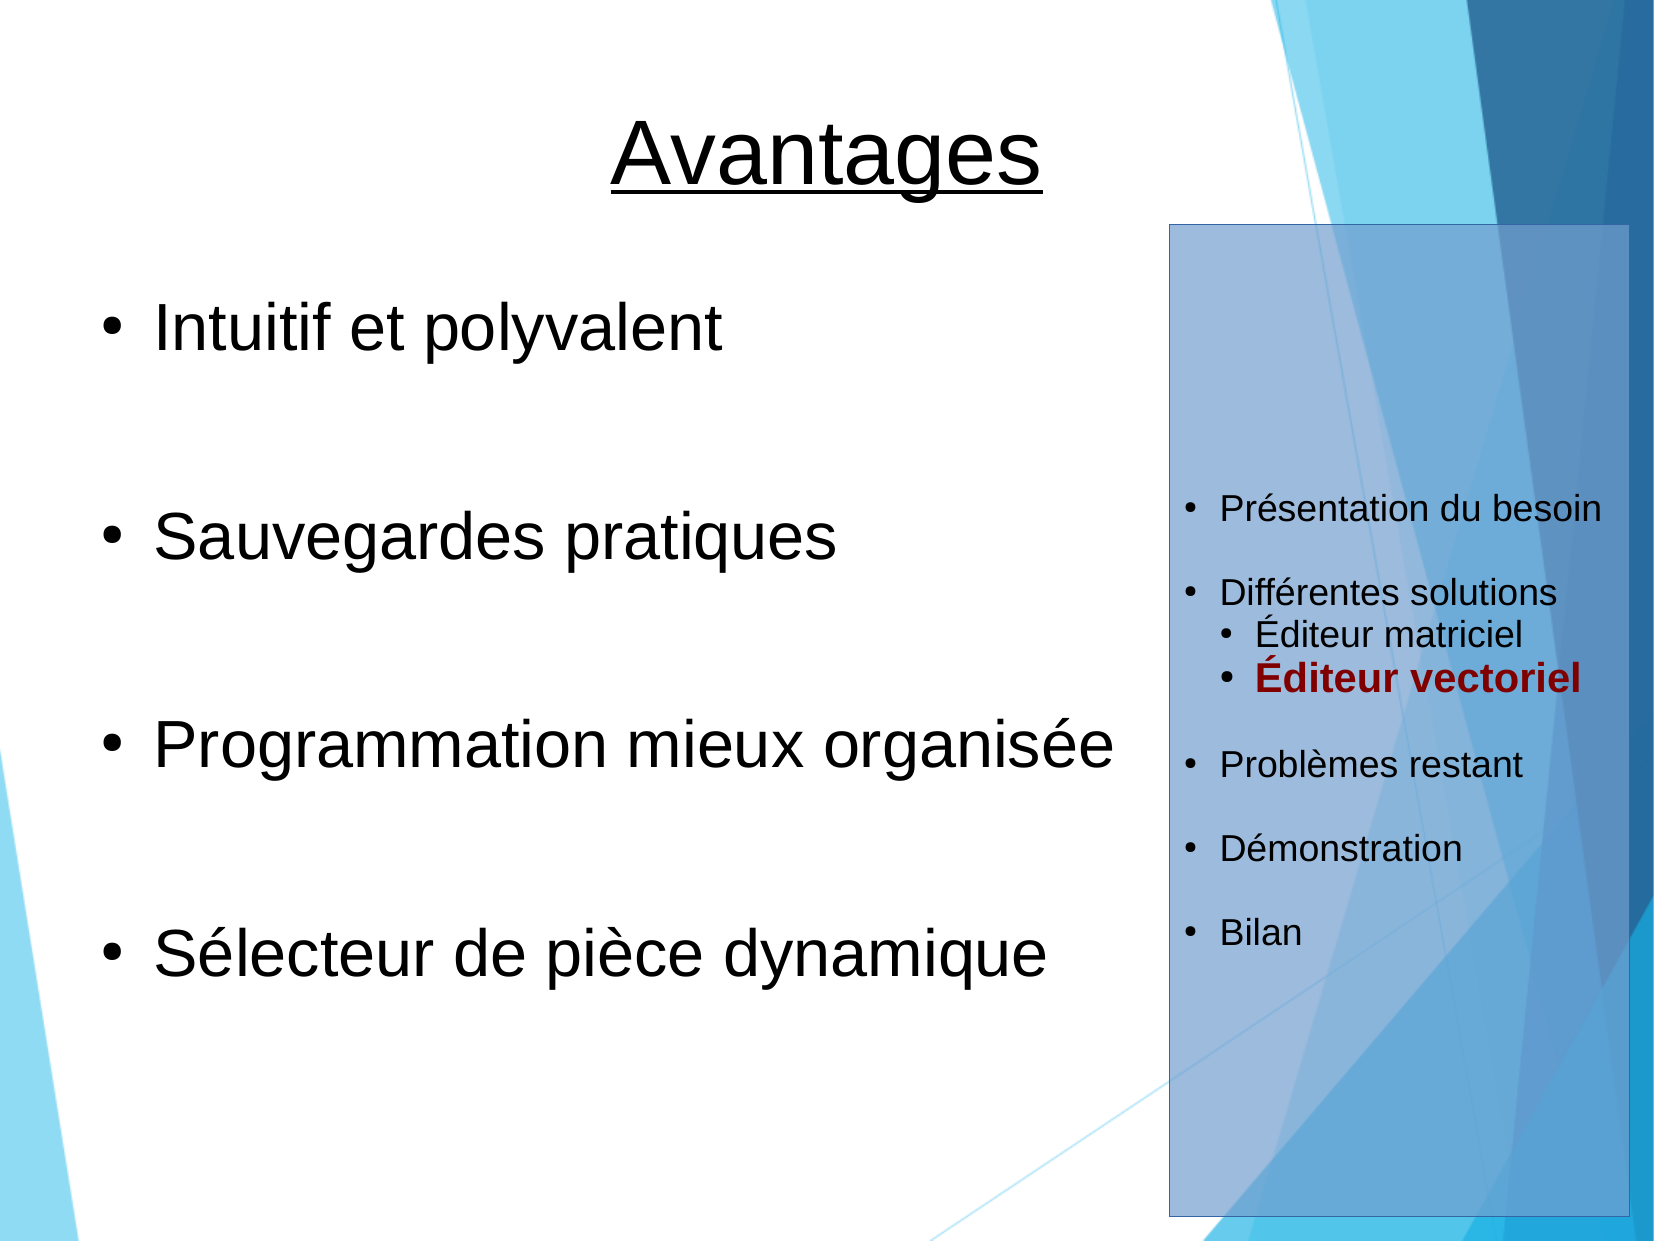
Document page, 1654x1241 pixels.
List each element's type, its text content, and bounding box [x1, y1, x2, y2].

list Intuitif et polyvalent Sauvegardes pratiques Programmation mieux organisée Sélecteur de pièce dynamique [82, 290, 1169, 1010]
picture [0, 0, 1654, 1241]
title Avantages [82, 49, 1571, 257]
text_box Présentation du besoin Différentes solutions Éditeur matriciel Éditeur vectoriel Problèmes restant Démonstration Bilan [1169, 224, 1630, 1217]
